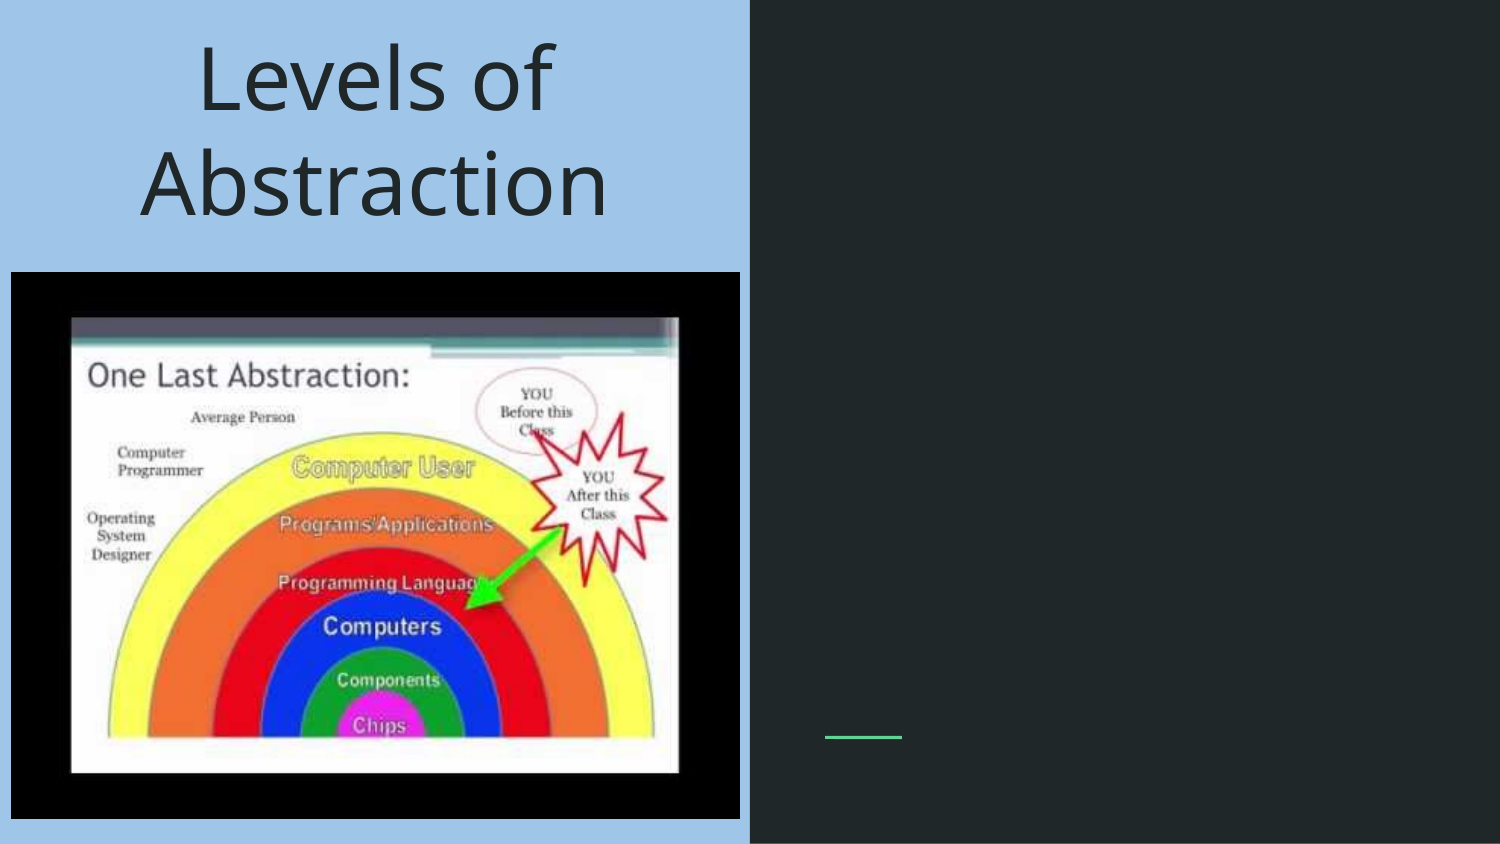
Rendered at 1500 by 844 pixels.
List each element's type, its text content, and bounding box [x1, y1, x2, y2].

picture [11, 272, 740, 819]
title Levels of Abstraction [43, 0, 708, 248]
